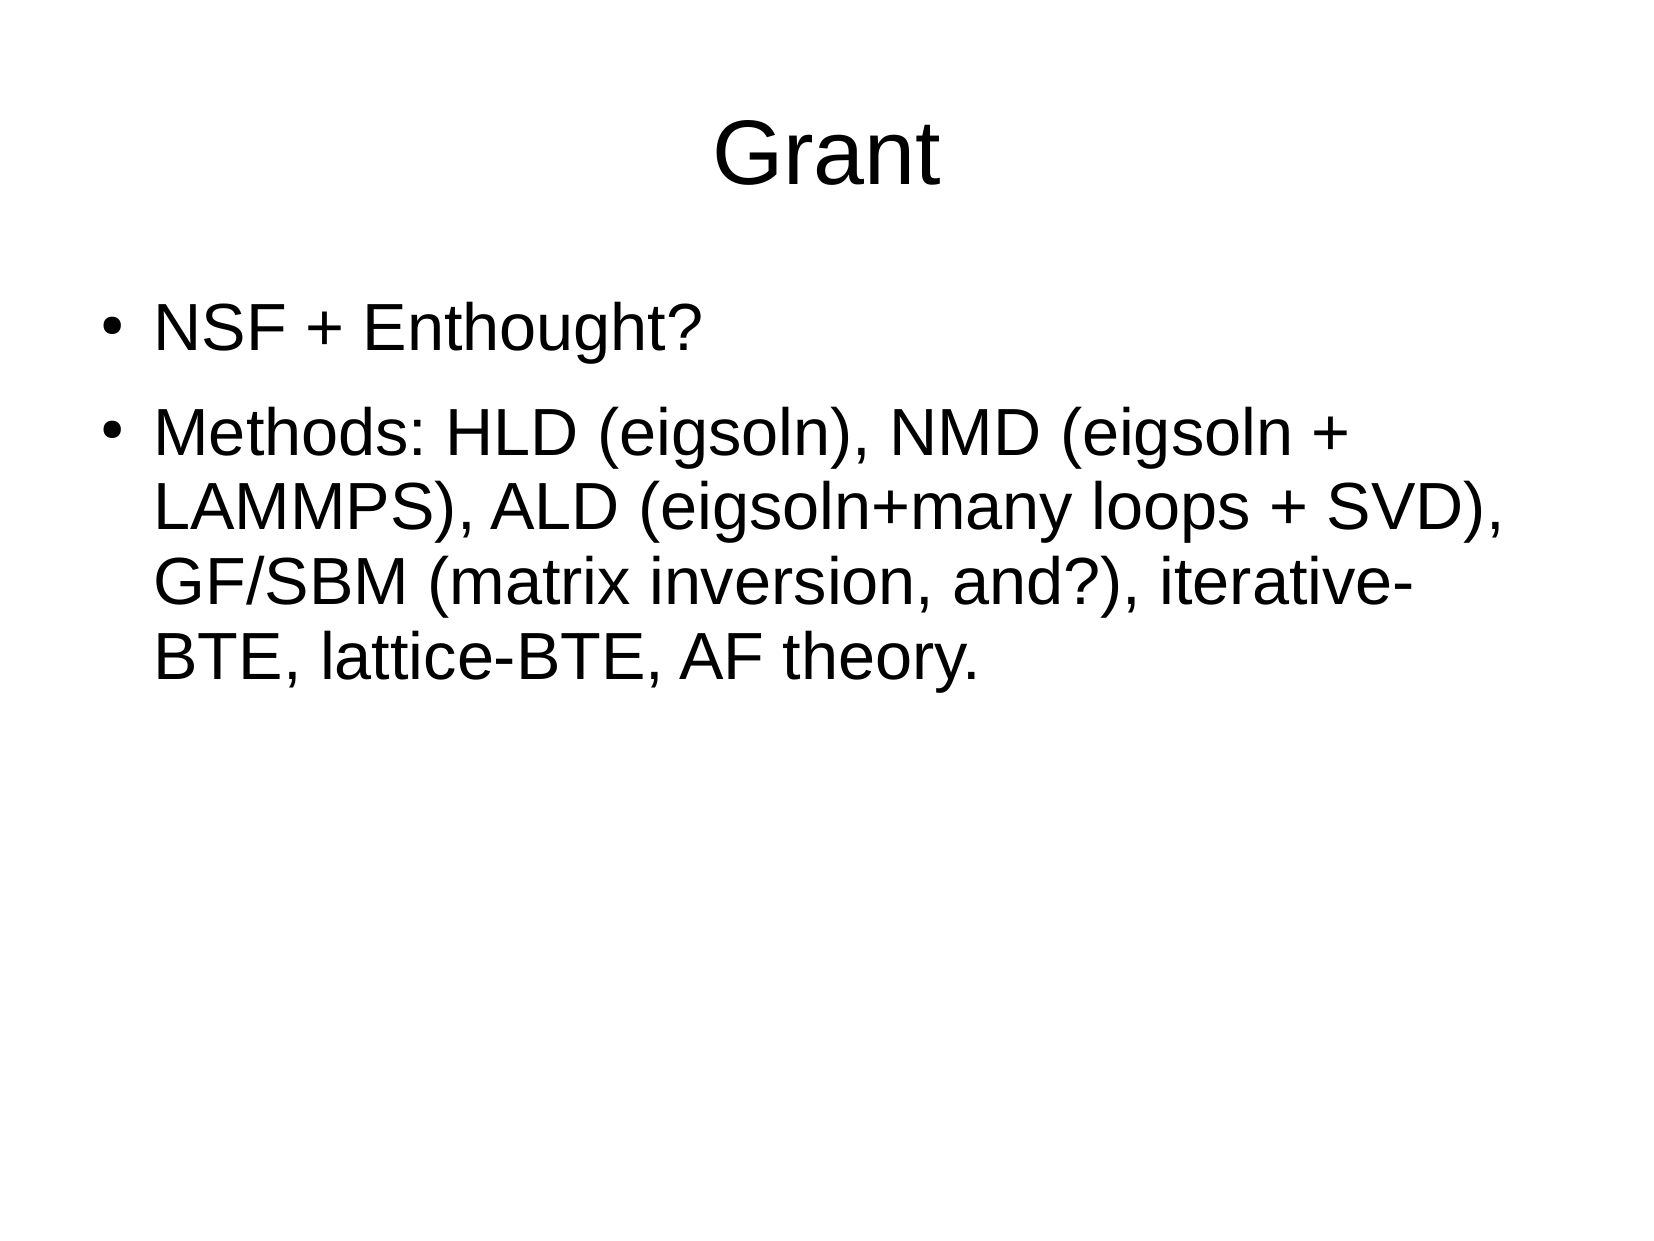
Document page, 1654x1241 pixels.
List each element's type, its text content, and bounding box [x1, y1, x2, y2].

list NSF + Enthought? Methods: HLD (eigsoln), NMD (eigsoln + LAMMPS), ALD (eigsoln+many loops + SVD), GF/SBM (matrix inversion, and?), iterative-BTE, lattice-BTE, AF theory. [82, 290, 1538, 1010]
title Grant [82, 49, 1571, 257]
